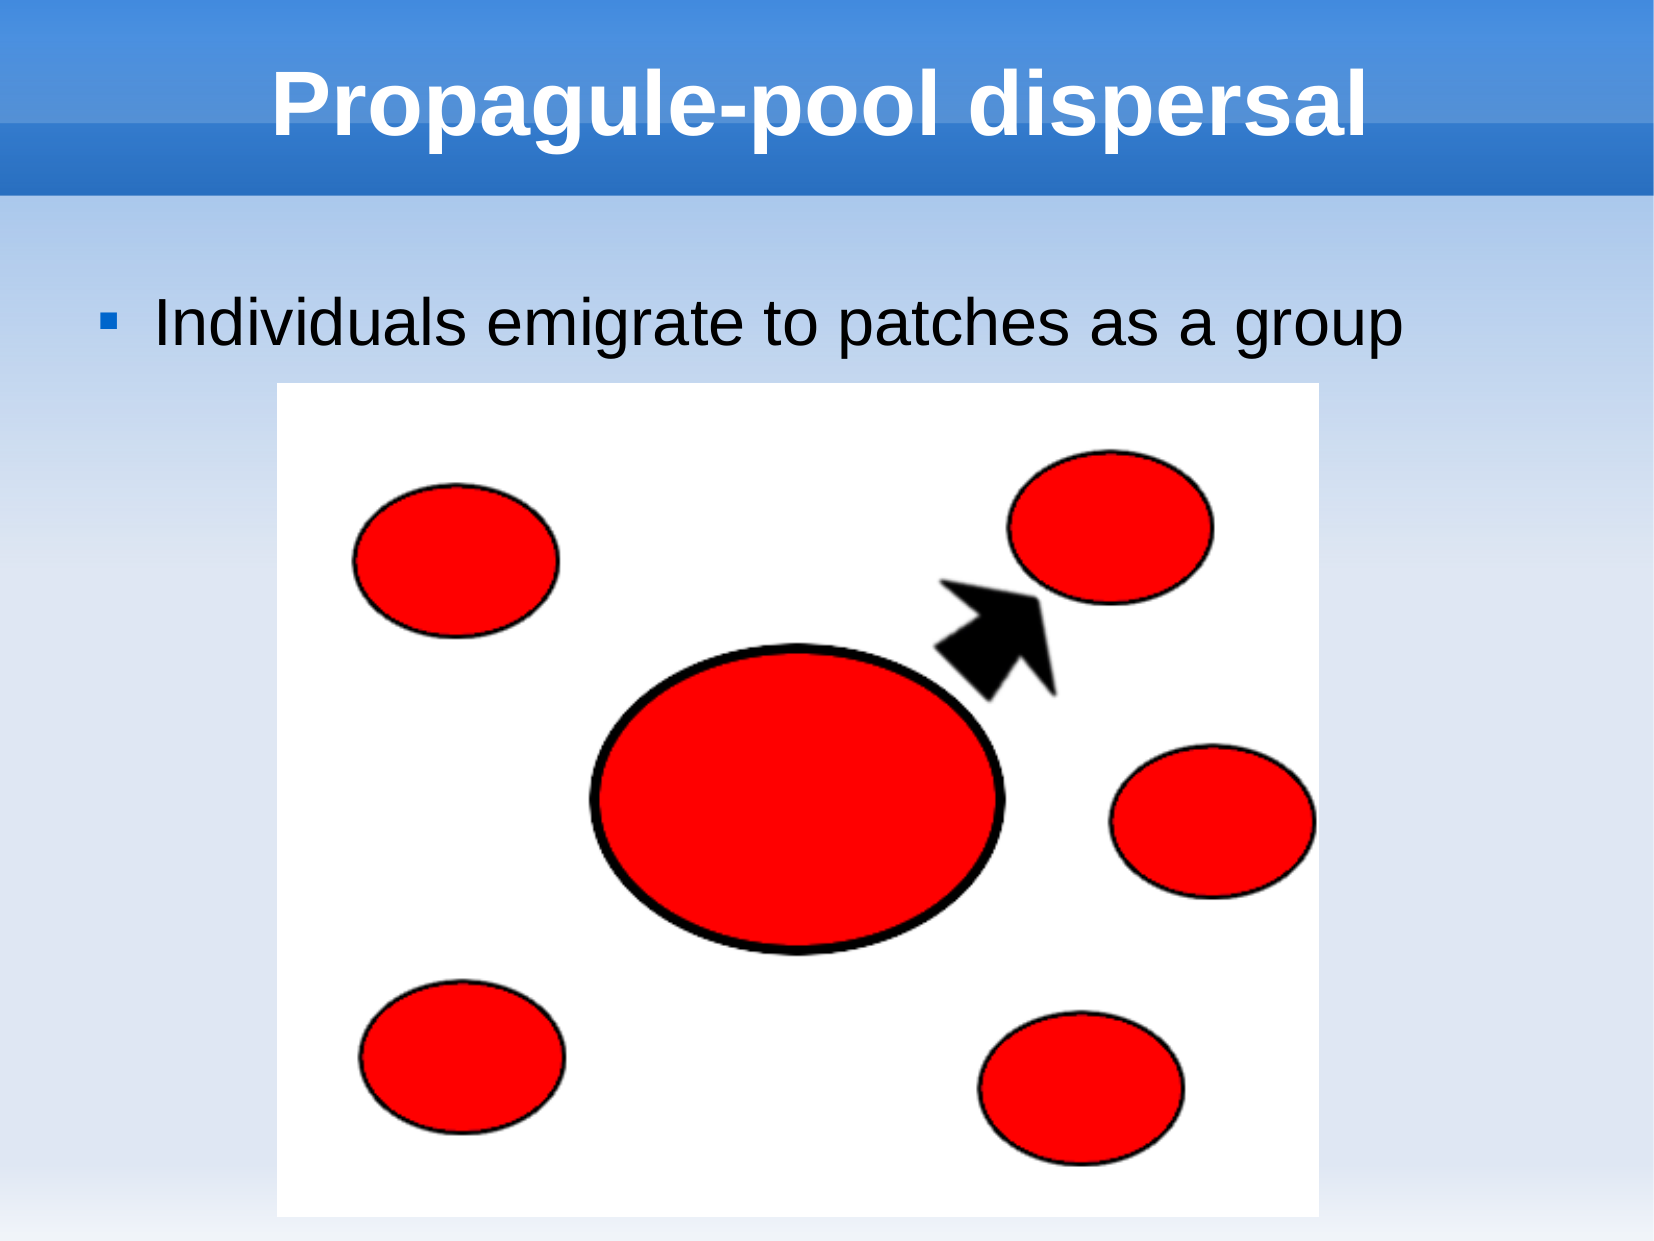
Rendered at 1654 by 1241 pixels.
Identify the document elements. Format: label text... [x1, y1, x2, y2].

title Propagule-pool dispersal [76, 7, 1565, 200]
list Individuals emigrate to patches as a group [82, 290, 1571, 1094]
picture [0, 0, 1654, 1241]
